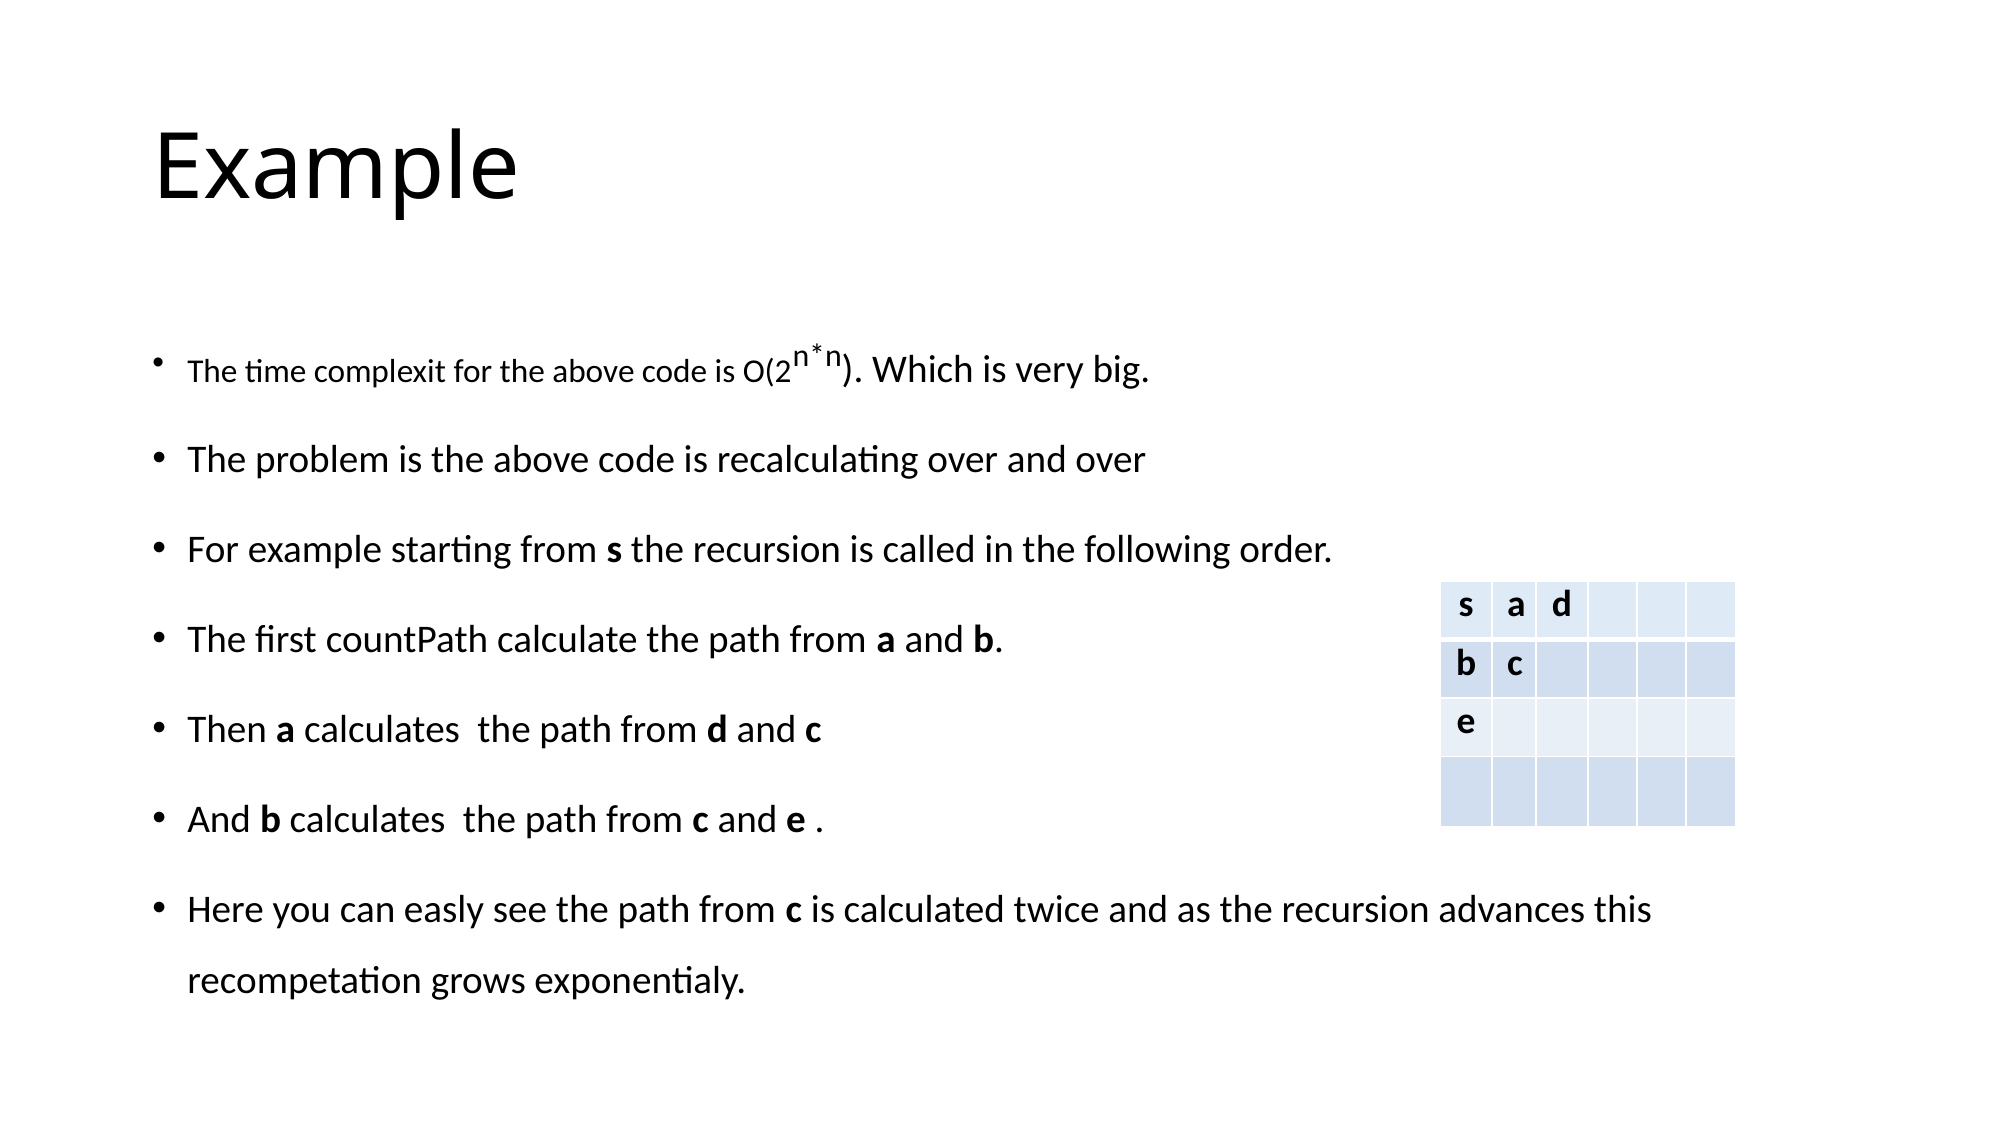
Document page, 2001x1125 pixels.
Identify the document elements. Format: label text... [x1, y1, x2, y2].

table_cell [1537, 642, 1587, 697]
table_header d [1537, 582, 1587, 637]
table_cell [1537, 699, 1587, 756]
table_header a [1493, 582, 1535, 637]
table_cell [1638, 699, 1685, 756]
table_cell [1493, 699, 1535, 756]
table_cell [1537, 757, 1587, 826]
text_box Example [137, 59, 1863, 278]
table_cell [1589, 757, 1636, 826]
table_cell [1638, 642, 1685, 697]
table_cell c [1493, 642, 1535, 697]
table_header [1687, 582, 1735, 637]
text_box The time complexit for the above code is O(2n*n). Which is very big. The problem is the above code is recalculating over and over For example starting from s the recursion is called in the following order. The first countPath calculate the path from a and b. Then a calculates the path from d and c And b calculates the path from c and e . Here you can easly see the path from c is calculated twice and as the recursion advances this recompetation grows exponentialy. [137, 299, 1863, 1014]
table_cell e [1441, 699, 1491, 756]
table_cell b [1441, 642, 1491, 697]
table_header [1589, 582, 1636, 637]
table_cell [1638, 757, 1685, 826]
table_cell [1441, 757, 1491, 826]
table_cell [1687, 642, 1735, 697]
table_cell [1687, 757, 1735, 826]
table_header [1638, 582, 1685, 637]
table_cell [1493, 757, 1535, 826]
table_cell [1687, 699, 1735, 756]
table_cell [1589, 642, 1636, 697]
table_cell [1589, 699, 1636, 756]
table_header s [1441, 582, 1491, 637]
